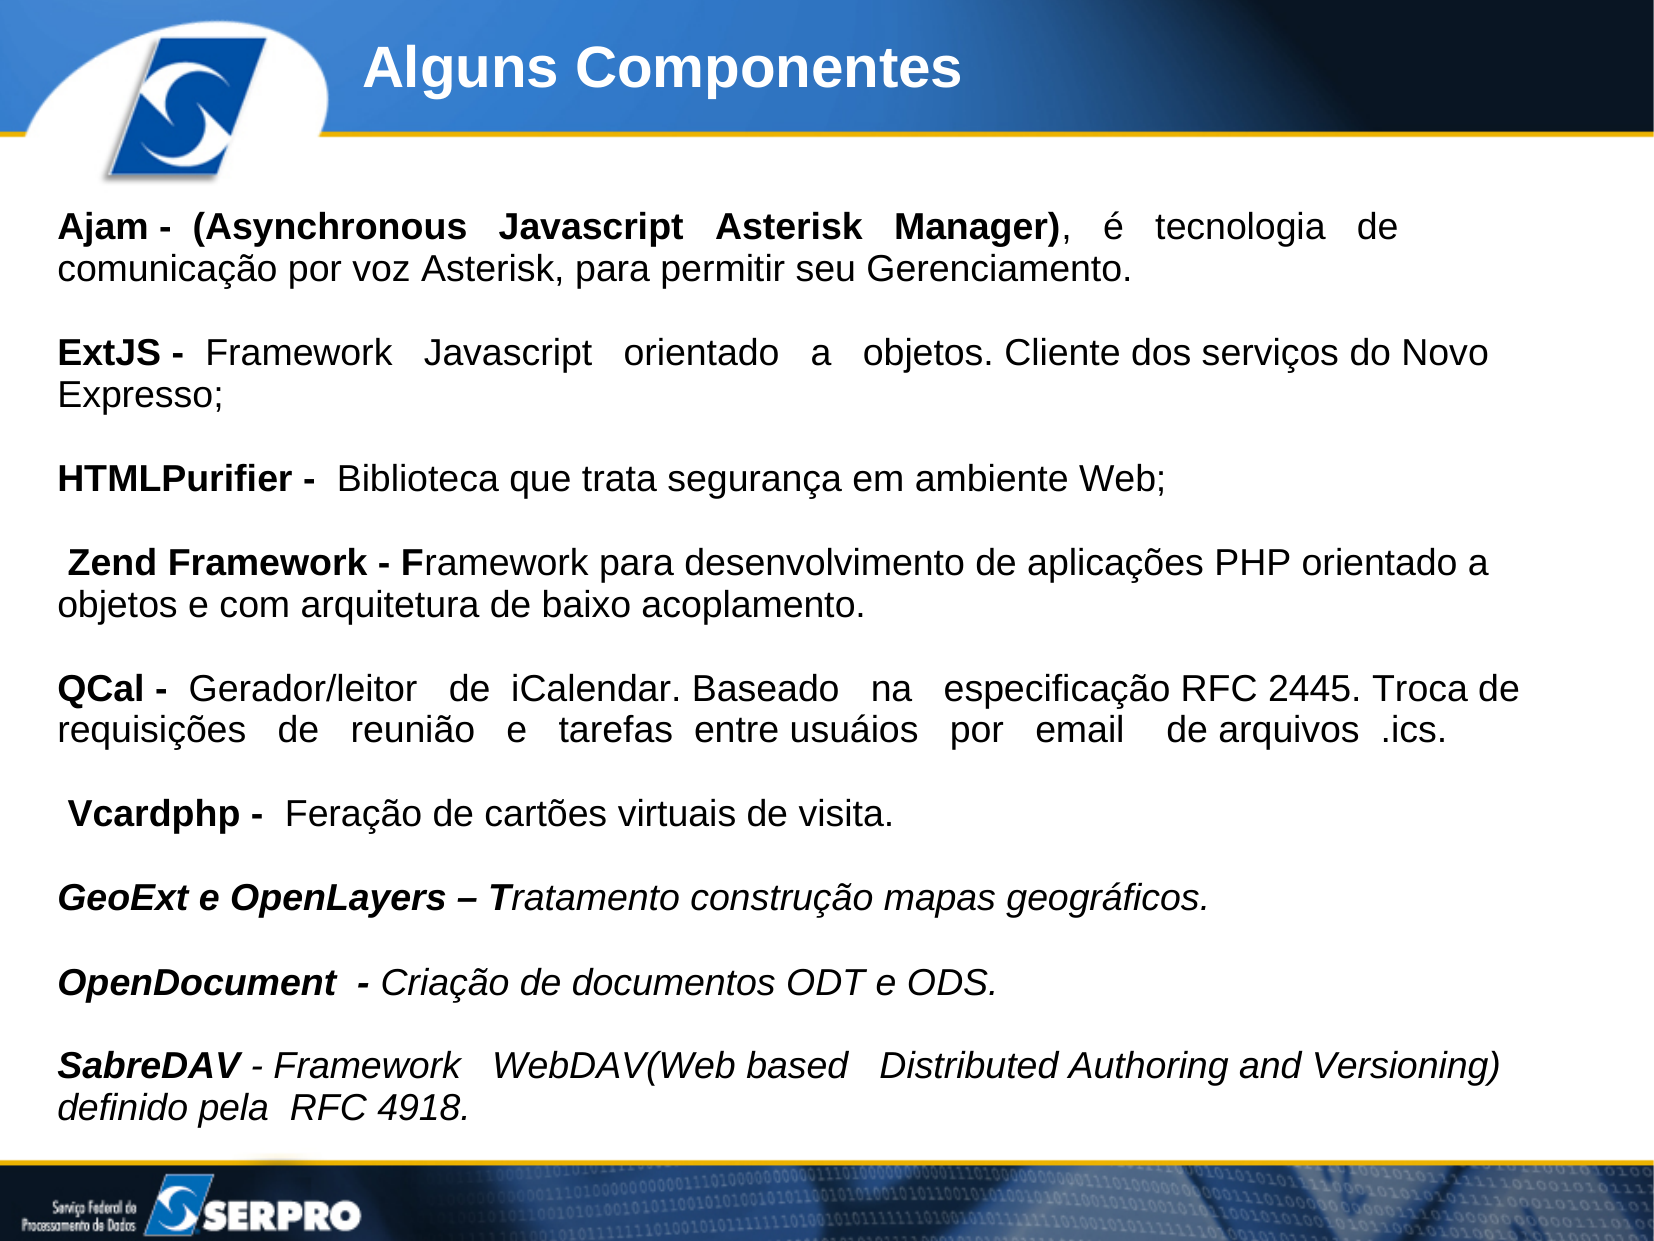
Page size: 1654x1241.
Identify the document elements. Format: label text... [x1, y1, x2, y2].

text_box Ajam - (Asynchronous Javascript Asterisk Manager), é tecnologia de comunicação por voz Asterisk, para permitir seu Gerenciamento. ExtJS - Framework Javascript orientado a objetos. Cliente dos serviços do Novo Expresso; HTMLPurifier - Biblioteca que trata segurança em ambiente Web; Zend Framework - Framework para desenvolvimento de aplicações PHP orientado a objetos e com arquitetura de baixo acoplamento. QCal - Gerador/leitor de iCalendar. Baseado na especificação RFC 2445. Troca de requisições de reunião e tarefas entre usuáios por email de arquivos .ics. Vcardphp - Feração de cartões virtuais de visita. GeoExt e OpenLayers – Tratamento construção mapas geográficos. OpenDocument - Criação de documentos ODT e ODS. SabreDAV - Framework WebDAV(Web­ based Distributed Authoring and Versioning) definido pela RFC 4918. [0, 197, 1585, 1221]
picture [0, 0, 1654, 1241]
title Alguns Componentes [362, 32, 1604, 102]
